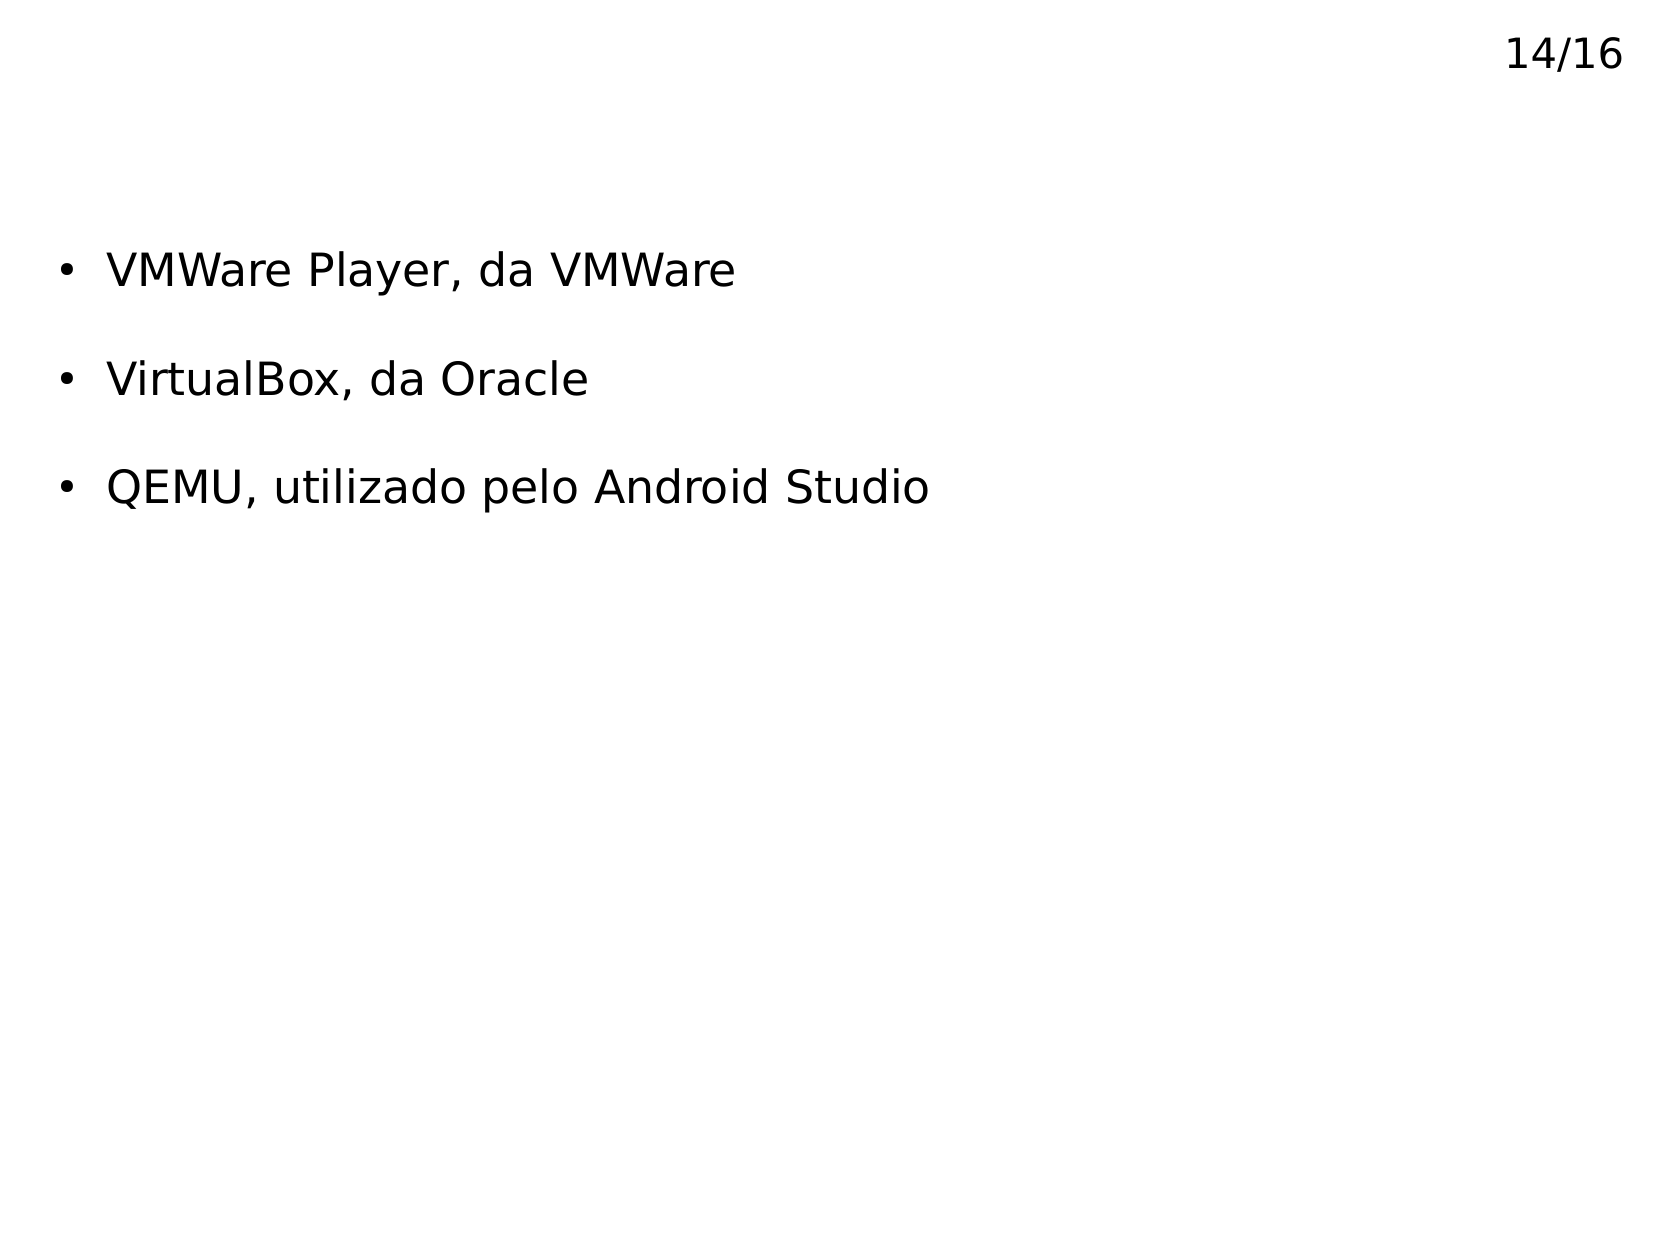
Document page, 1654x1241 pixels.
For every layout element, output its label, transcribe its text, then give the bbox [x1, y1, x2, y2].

list VMWare Player, da VMWare VirtualBox, da Oracle QEMU, utilizado pelo Android Studio [59, 236, 1595, 1211]
